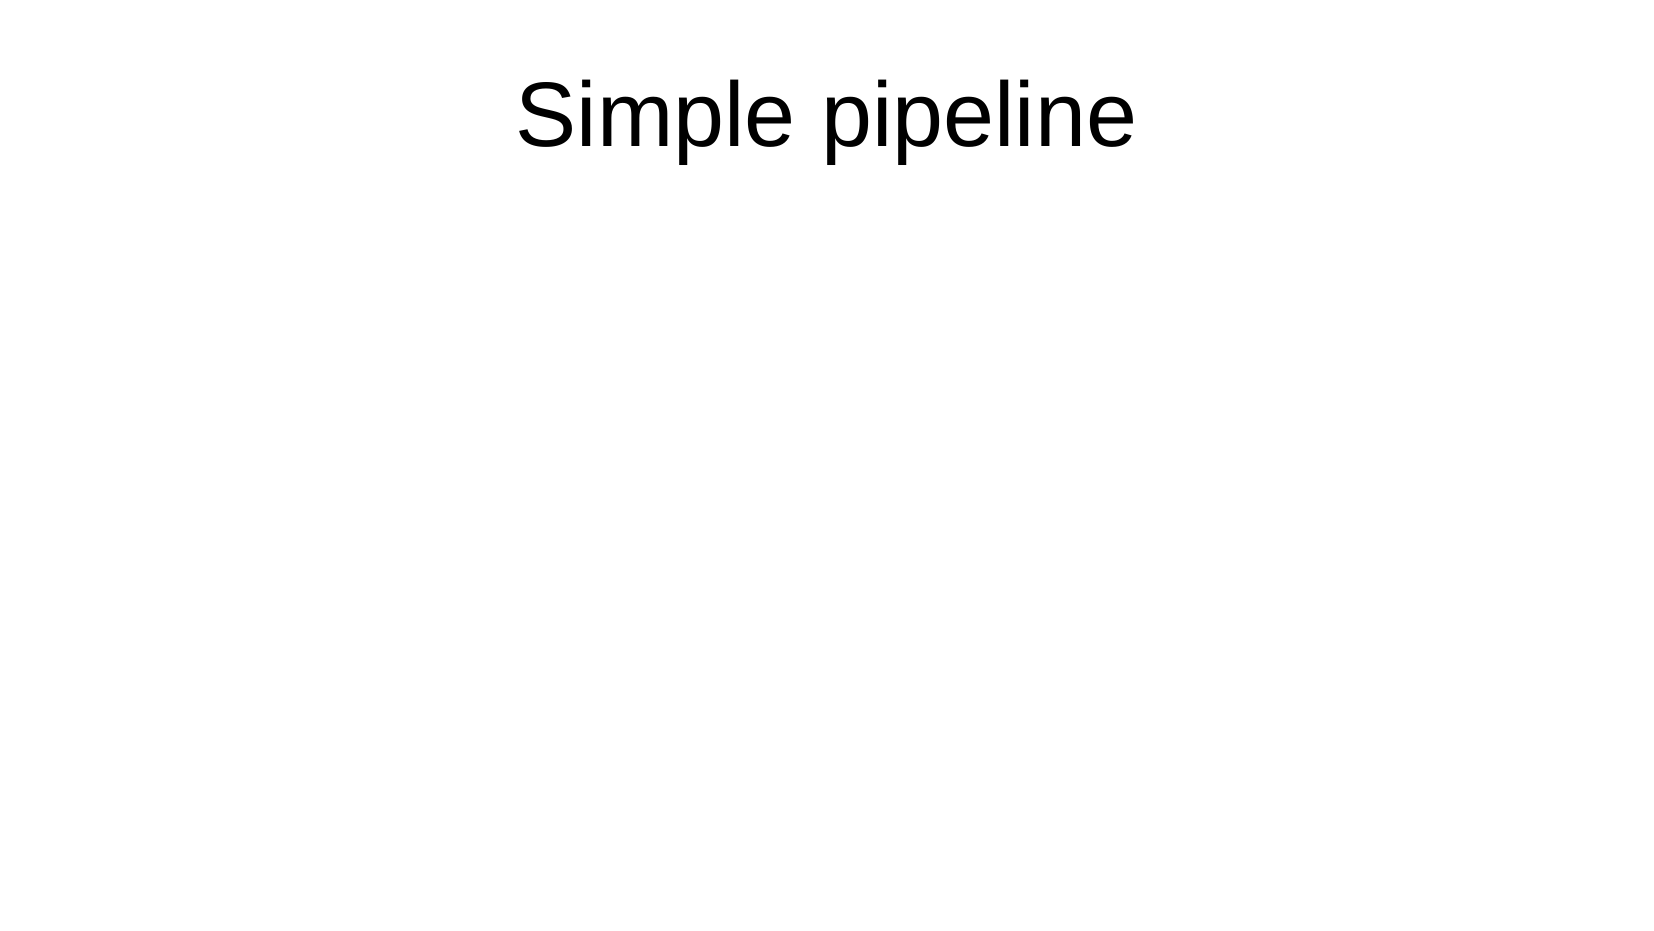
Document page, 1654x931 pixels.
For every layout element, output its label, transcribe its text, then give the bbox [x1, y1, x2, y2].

title Simple pipeline [82, 37, 1571, 193]
